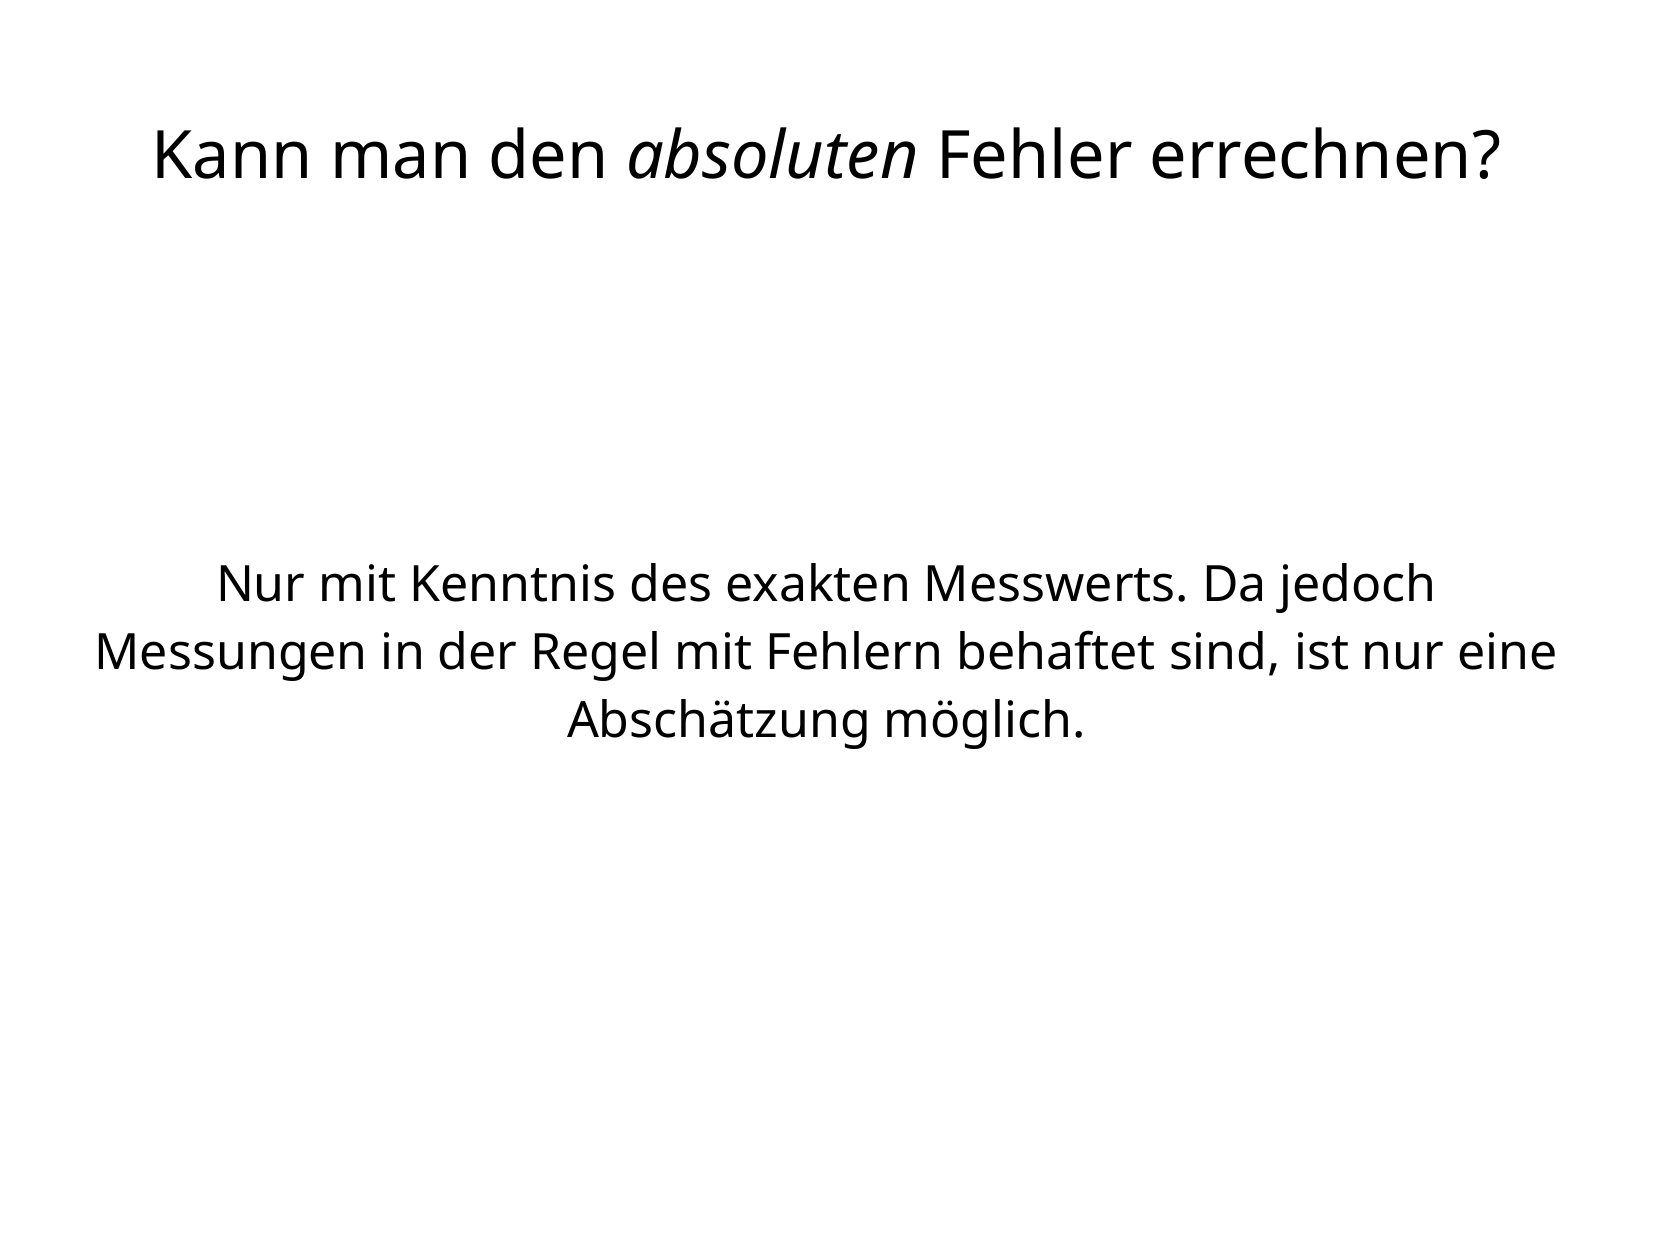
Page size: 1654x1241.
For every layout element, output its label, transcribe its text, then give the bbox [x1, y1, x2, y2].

title Kann man den absoluten Fehler errechnen? [82, 49, 1571, 257]
subtitle Nur mit Kenntnis des exakten Messwerts. Da jedoch Messungen in der Regel mit Fehlern behaftet sind, ist nur eine Abschätzung möglich. [82, 290, 1571, 1010]
